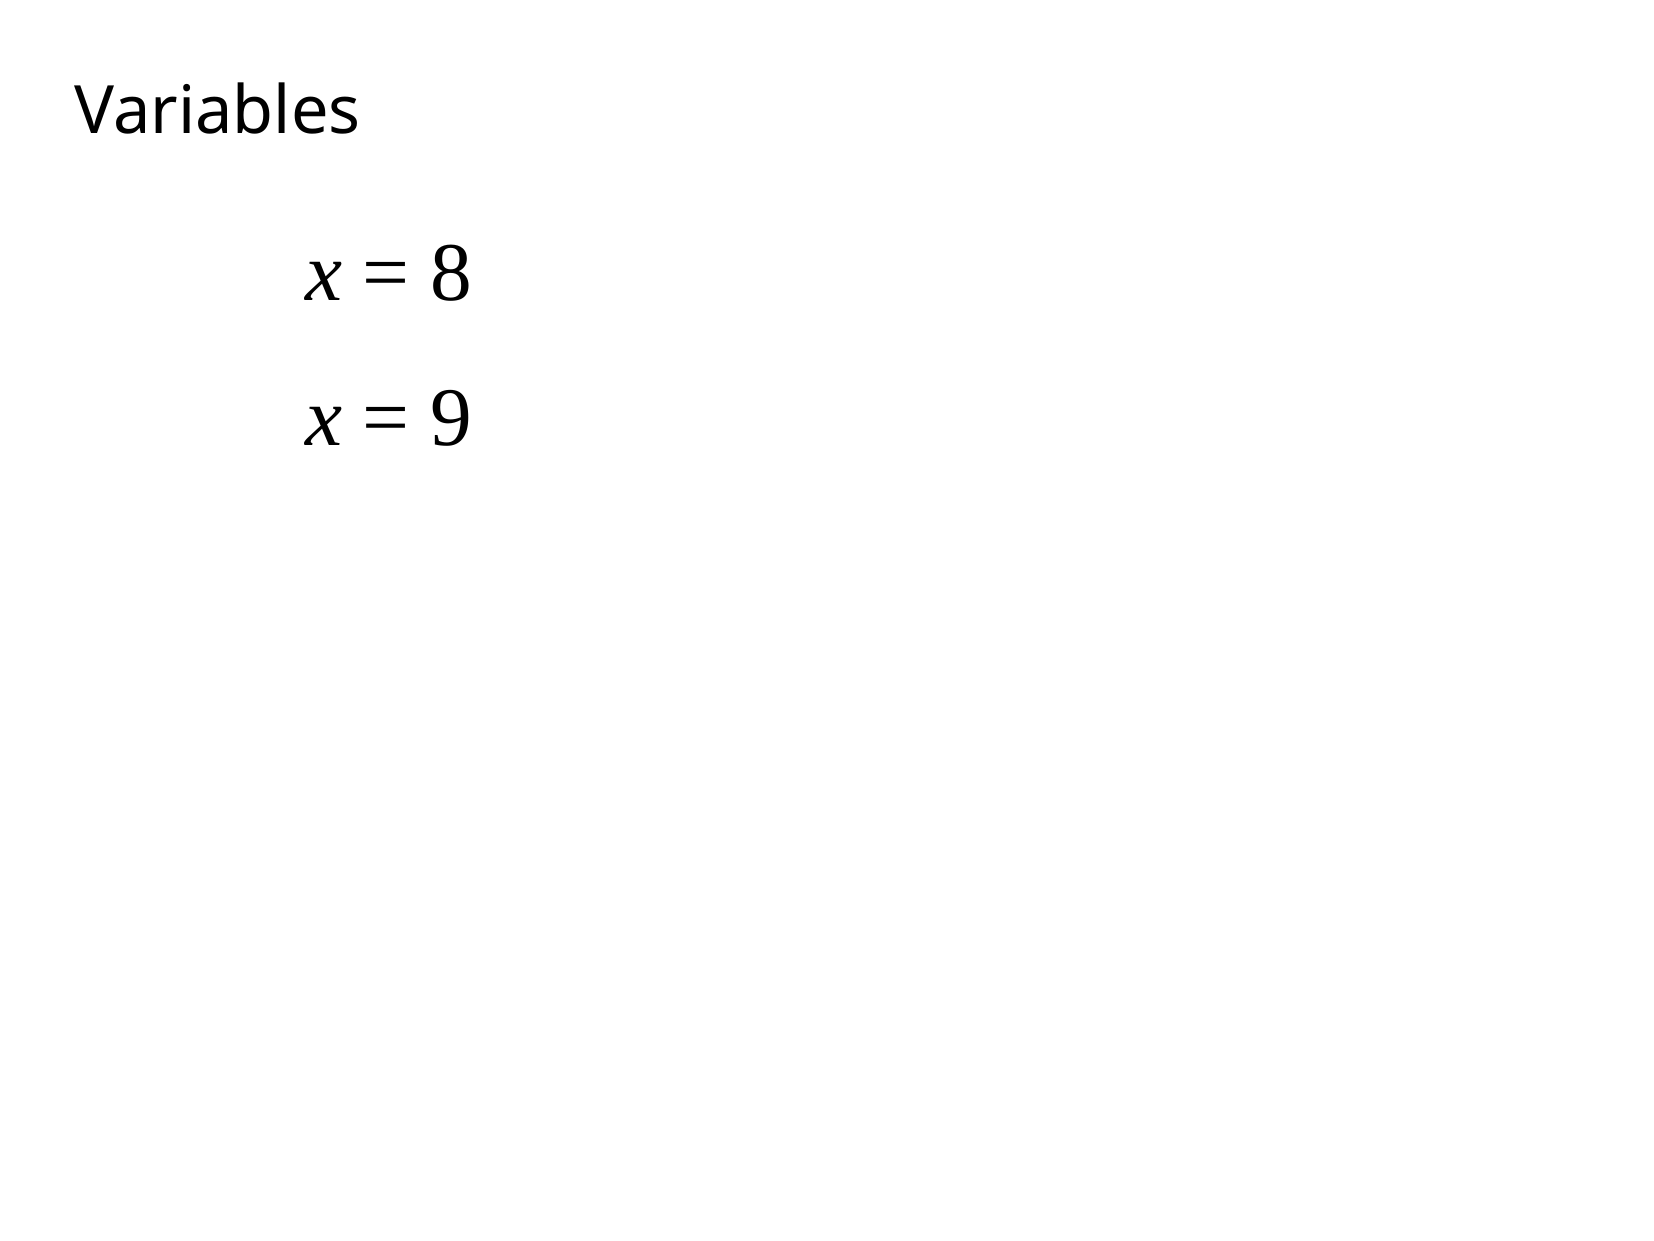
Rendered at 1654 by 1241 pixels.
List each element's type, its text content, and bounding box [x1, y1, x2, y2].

text_box Variables [60, 60, 1020, 180]
text_box x = 8 x = 9 [290, 209, 515, 502]
